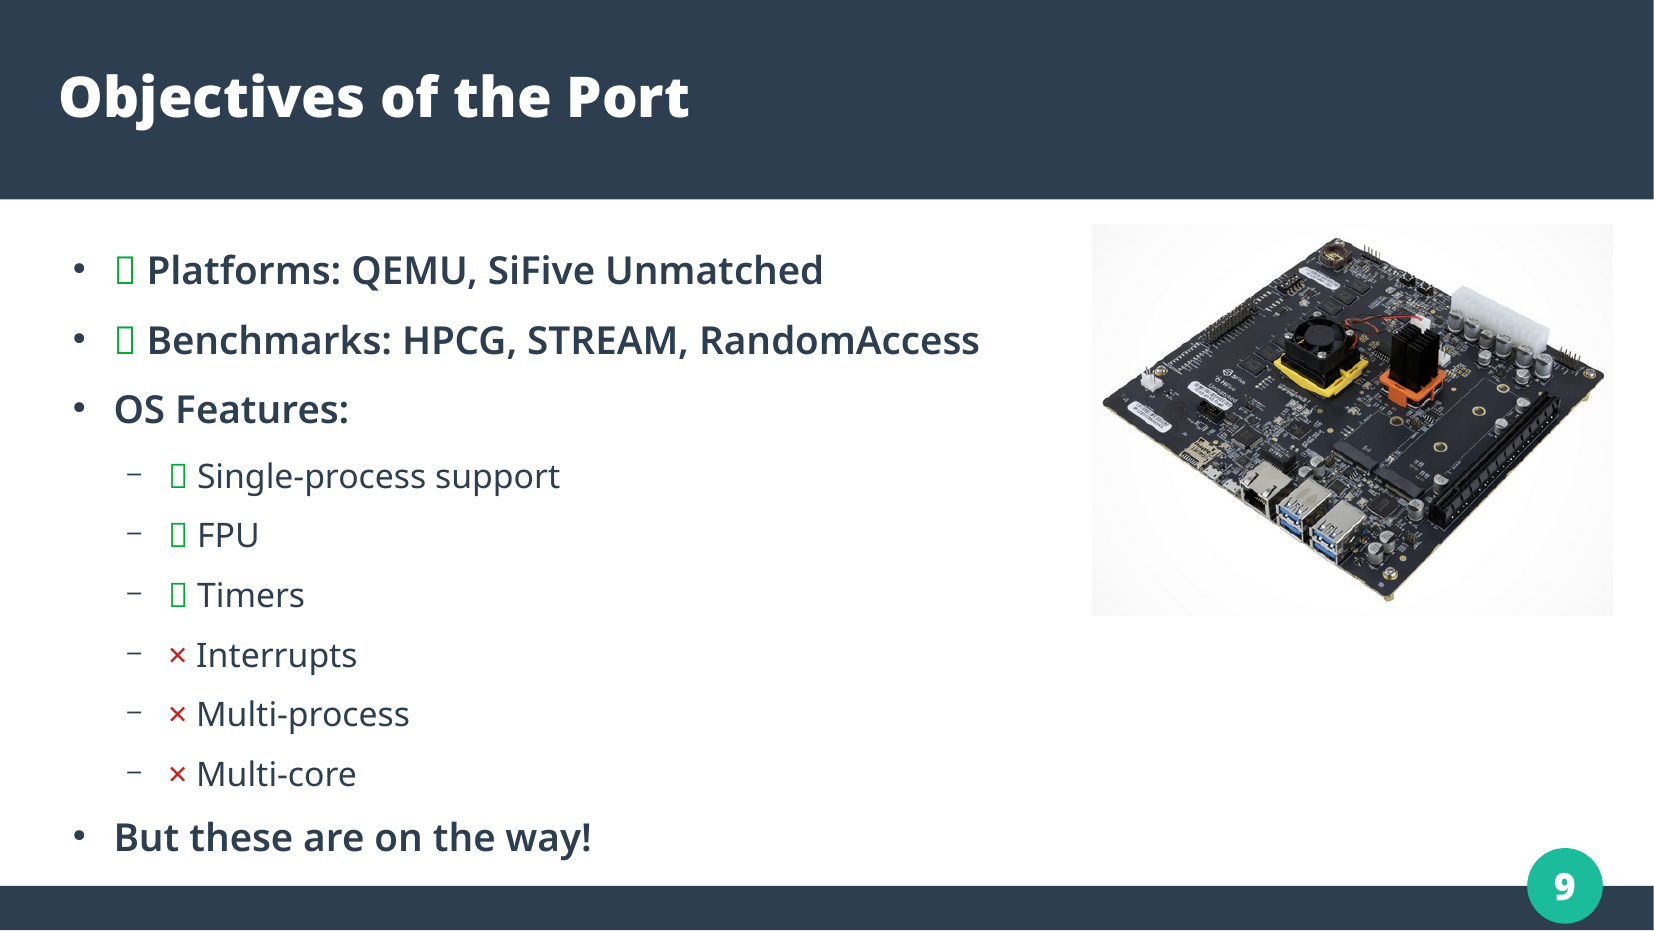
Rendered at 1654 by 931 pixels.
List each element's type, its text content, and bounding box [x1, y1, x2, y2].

list ✅ Platforms: QEMU, SiFive Unmatched ✅ Benchmarks: HPCG, STREAM, RandomAccess OS Features: ✅ Single-process support ✅ FPU ✅ Timers × Interrupts × Multi-process × Multi-core But these are on the way! [59, 243, 1595, 864]
title Objectives of the Port [59, 37, 1595, 156]
picture [1092, 224, 1613, 616]
